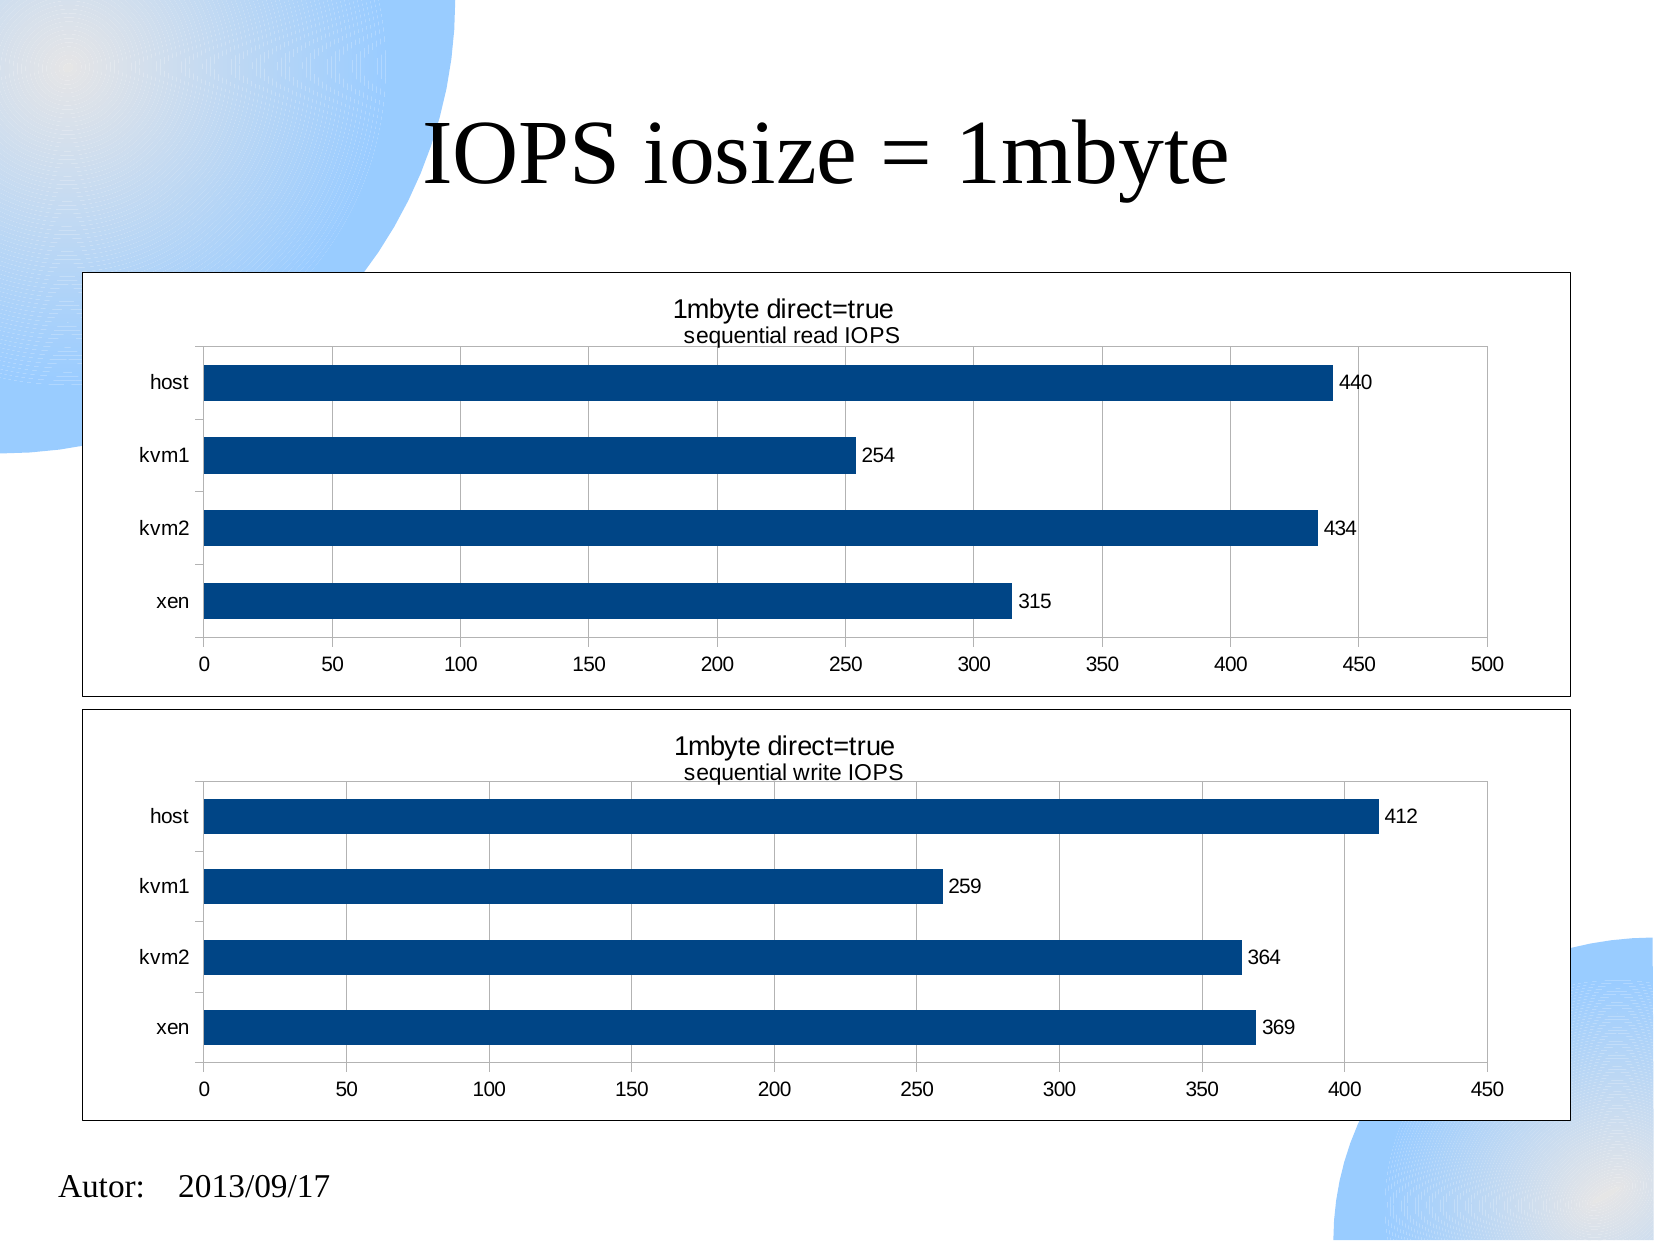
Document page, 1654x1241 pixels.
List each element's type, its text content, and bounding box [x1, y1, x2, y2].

chart [82, 271, 1571, 697]
title IOPS iosize = 1mbyte [82, 49, 1571, 257]
chart [82, 708, 1571, 1121]
